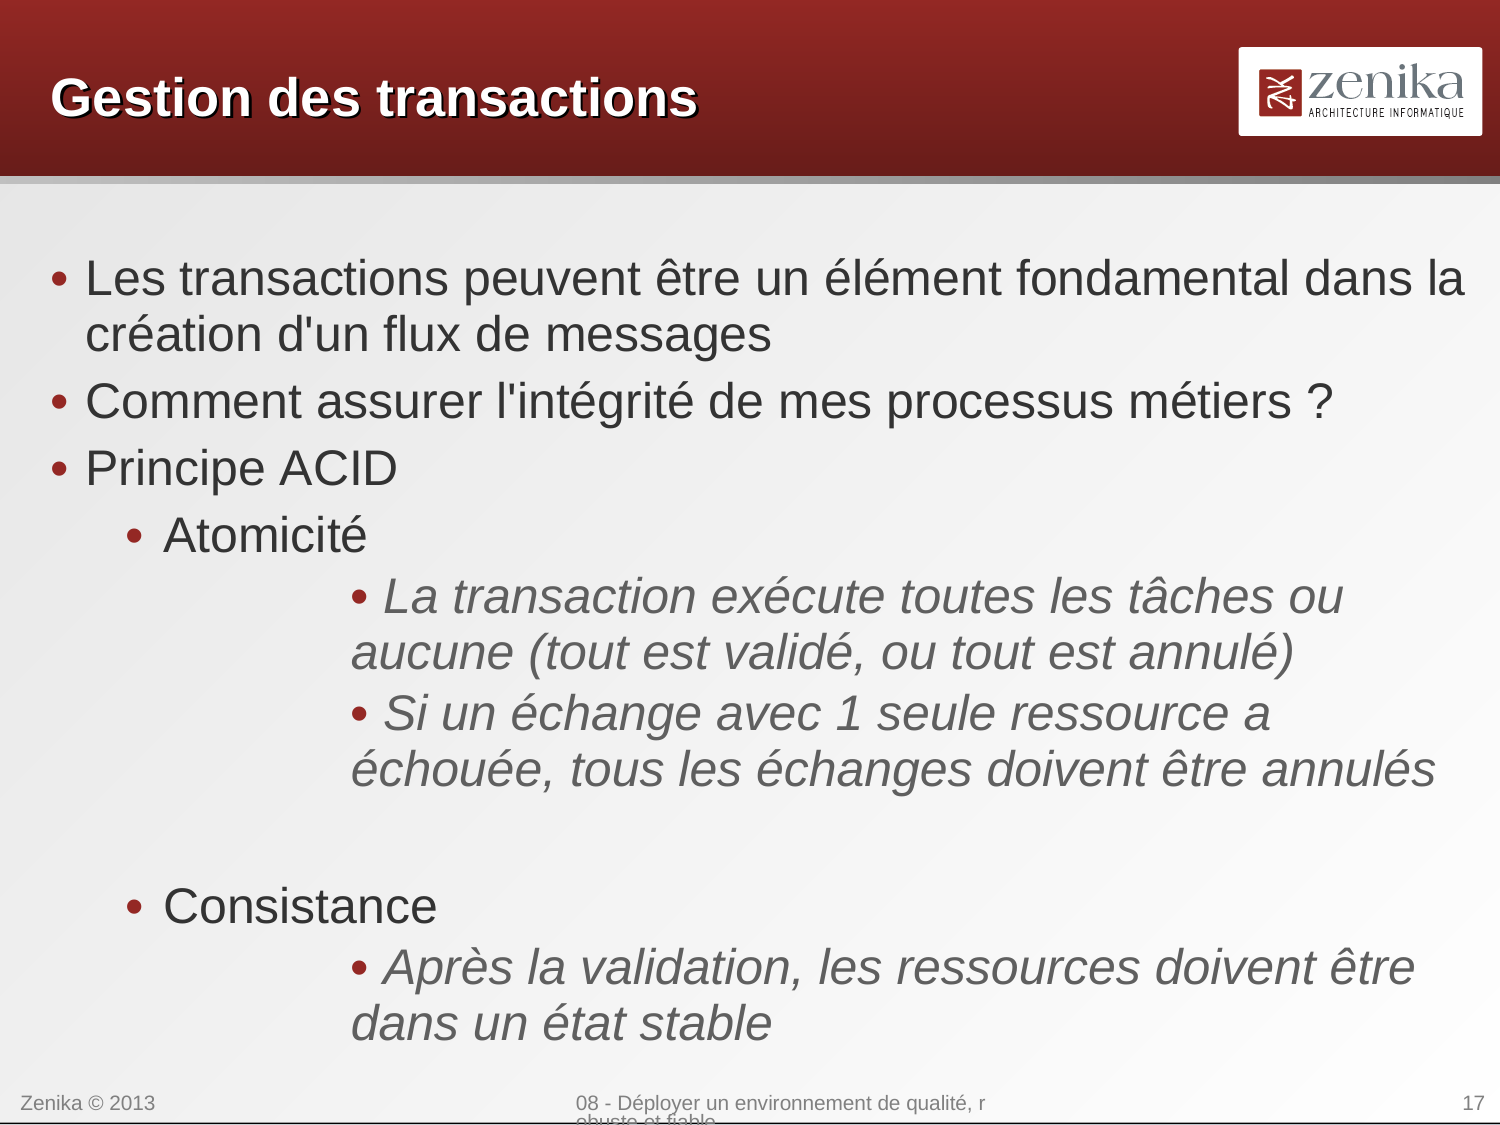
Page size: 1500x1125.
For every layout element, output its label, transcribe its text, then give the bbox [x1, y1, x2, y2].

title Gestion des transactions [50, 22, 1206, 172]
picture [1257, 58, 1464, 125]
list Les transactions peuvent être un élément fondamental dans la création d'un flux de messages Comment assurer l'intégrité de mes processus métiers ? Principe ACID Atomicité La transaction exécute toutes les tâches ou aucune (tout est validé, ou tout est annulé) Si un échange avec 1 seule ressource a échouée, tous les échanges doivent être annulés Consistance Après la validation, les ressources doivent être dans un état stable [50, 250, 1477, 1064]
